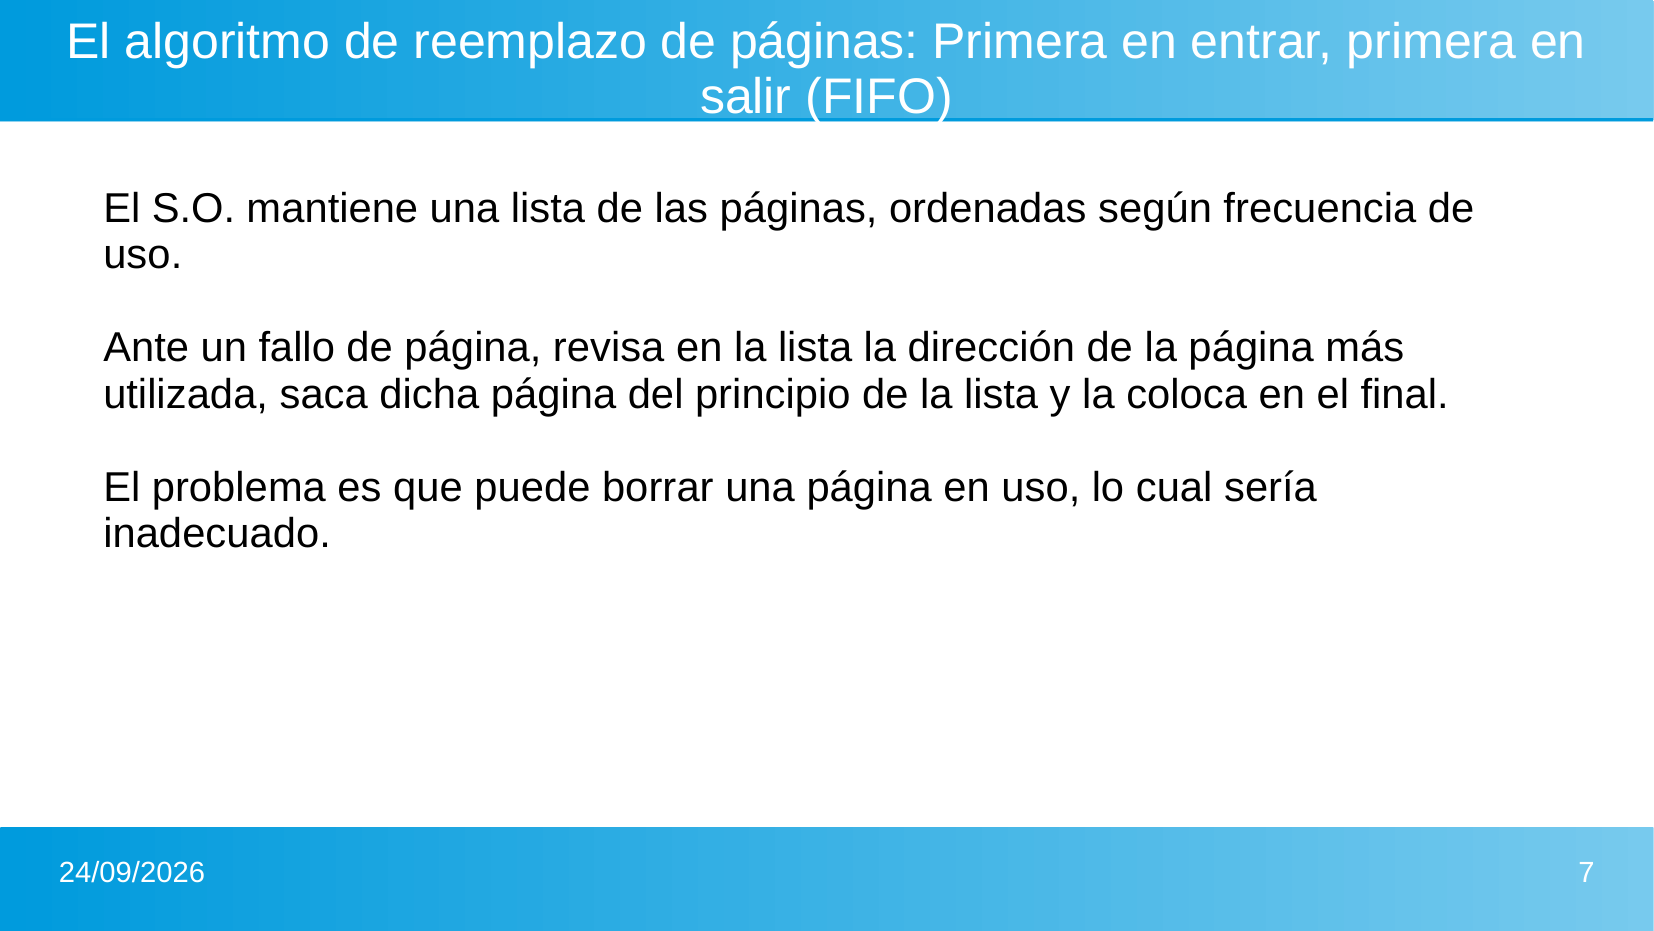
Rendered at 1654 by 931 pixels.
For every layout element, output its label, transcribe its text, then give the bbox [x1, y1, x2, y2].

title El algoritmo de reemplazo de páginas: Primera en entrar, primera en salir (FIFO) [59, 12, 1595, 125]
text_box El S.O. mantiene una lista de las páginas, ordenadas según frecuencia de uso. Ante un fallo de página, revisa en la lista la dirección de la página más utilizada, saca dicha página del principio de la lista y la coloca en el final. El problema es que puede borrar una página en uso, lo cual sería inadecuado. [88, 177, 1565, 654]
